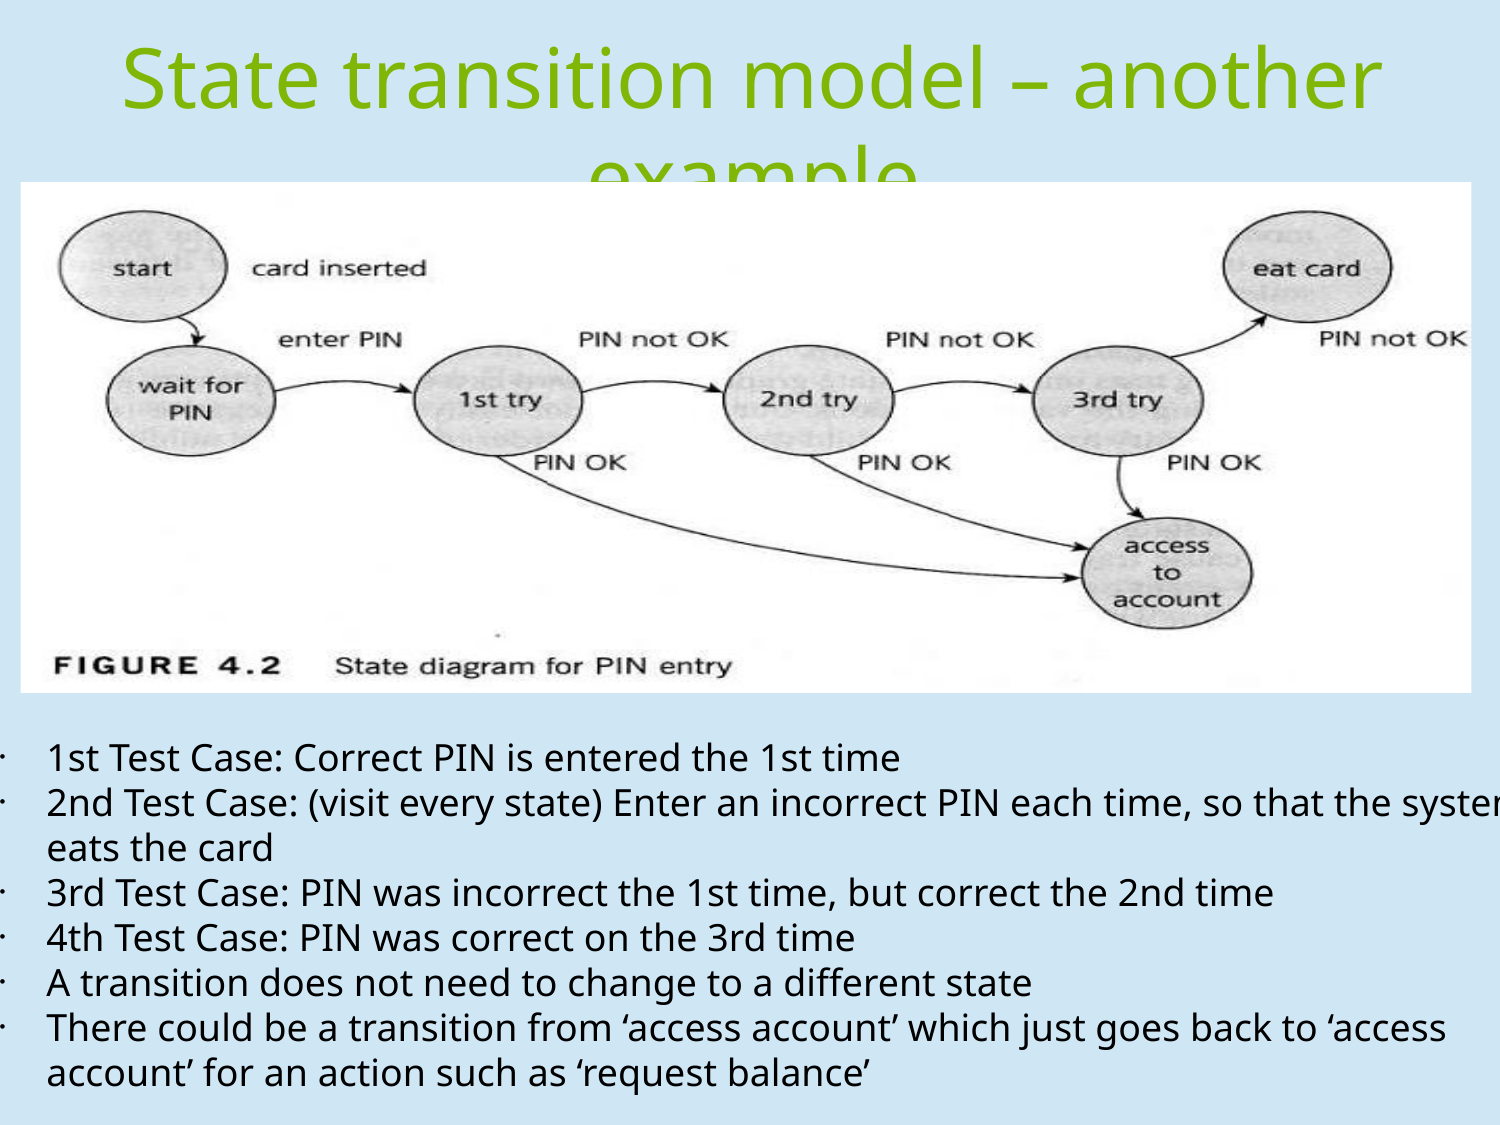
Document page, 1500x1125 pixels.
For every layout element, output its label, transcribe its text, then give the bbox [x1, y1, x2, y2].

text_box 1st Test Case: Correct PIN is entered the 1st time 2nd Test Case: (visit every state) Enter an incorrect PIN each time, so that the system eats the card 3rd Test Case: PIN was incorrect the 1st time, but correct the 2nd time 4th Test Case: PIN was correct on the 3rd time A transition does not need to change to a different state There could be a transition from ‘access account’ which just goes back to ‘access account’ for an action such as ‘request balance’ [0, 726, 1500, 1102]
picture [20, 182, 1472, 693]
title State transition model – another example [20, 17, 1487, 201]
